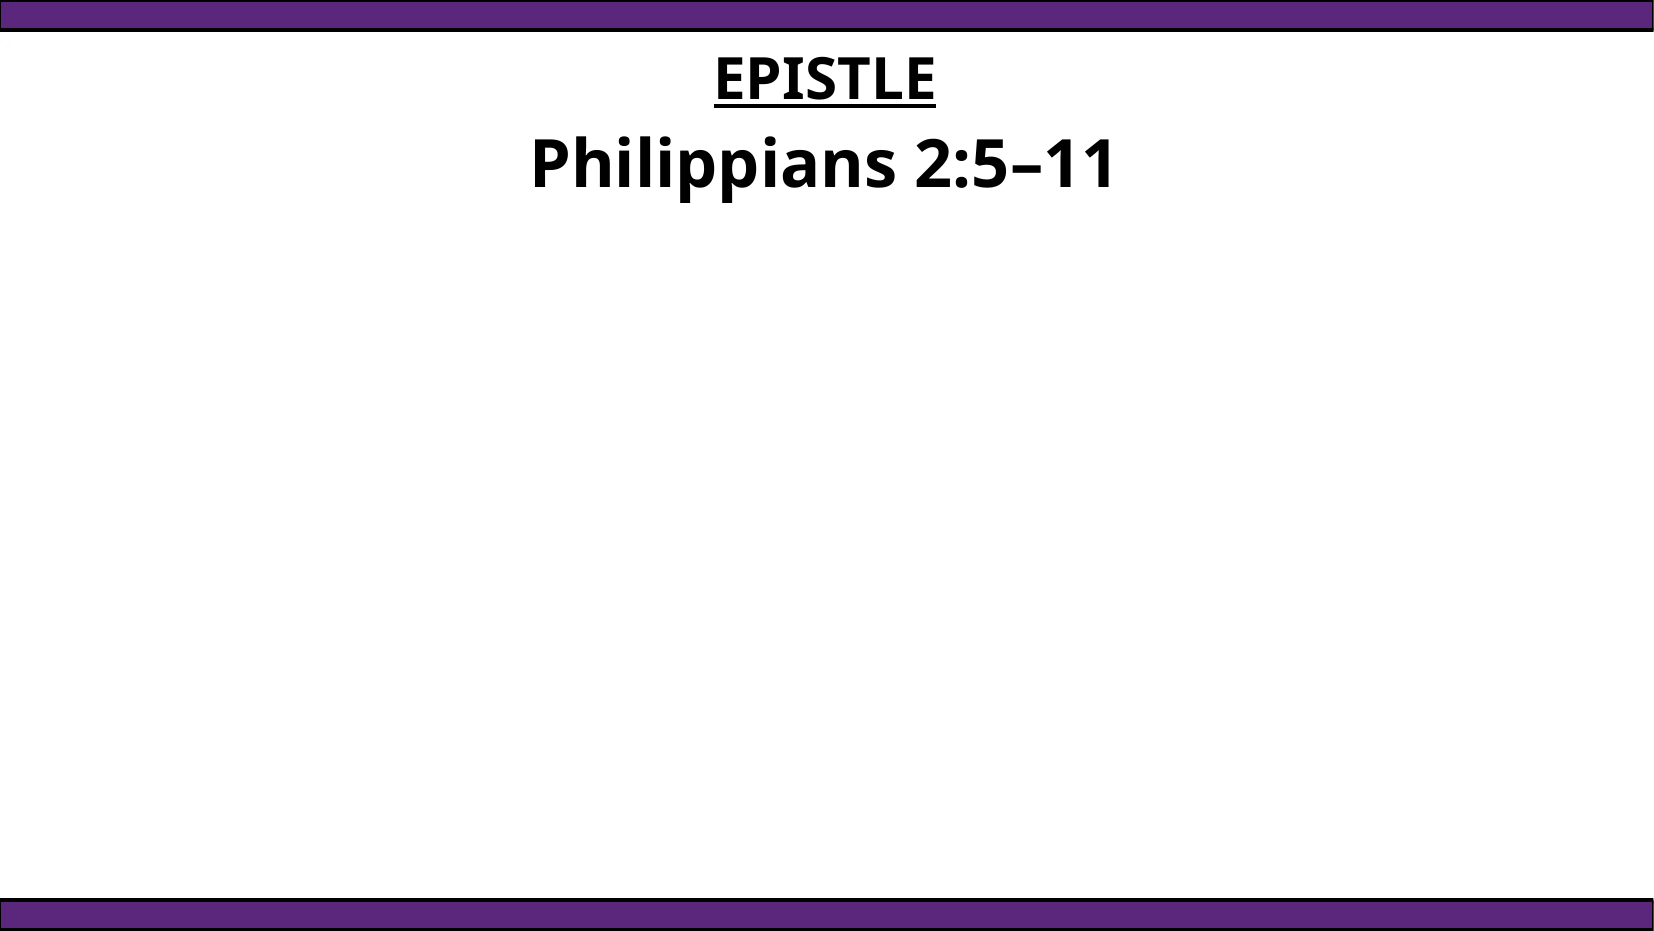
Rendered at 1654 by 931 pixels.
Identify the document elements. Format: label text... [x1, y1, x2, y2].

text_box Epistle Philippians 2:5–11 [60, 30, 1591, 241]
text_box [0, 900, 1654, 931]
picture [0, 31, 1654, 900]
text_box [0, 0, 1654, 31]
